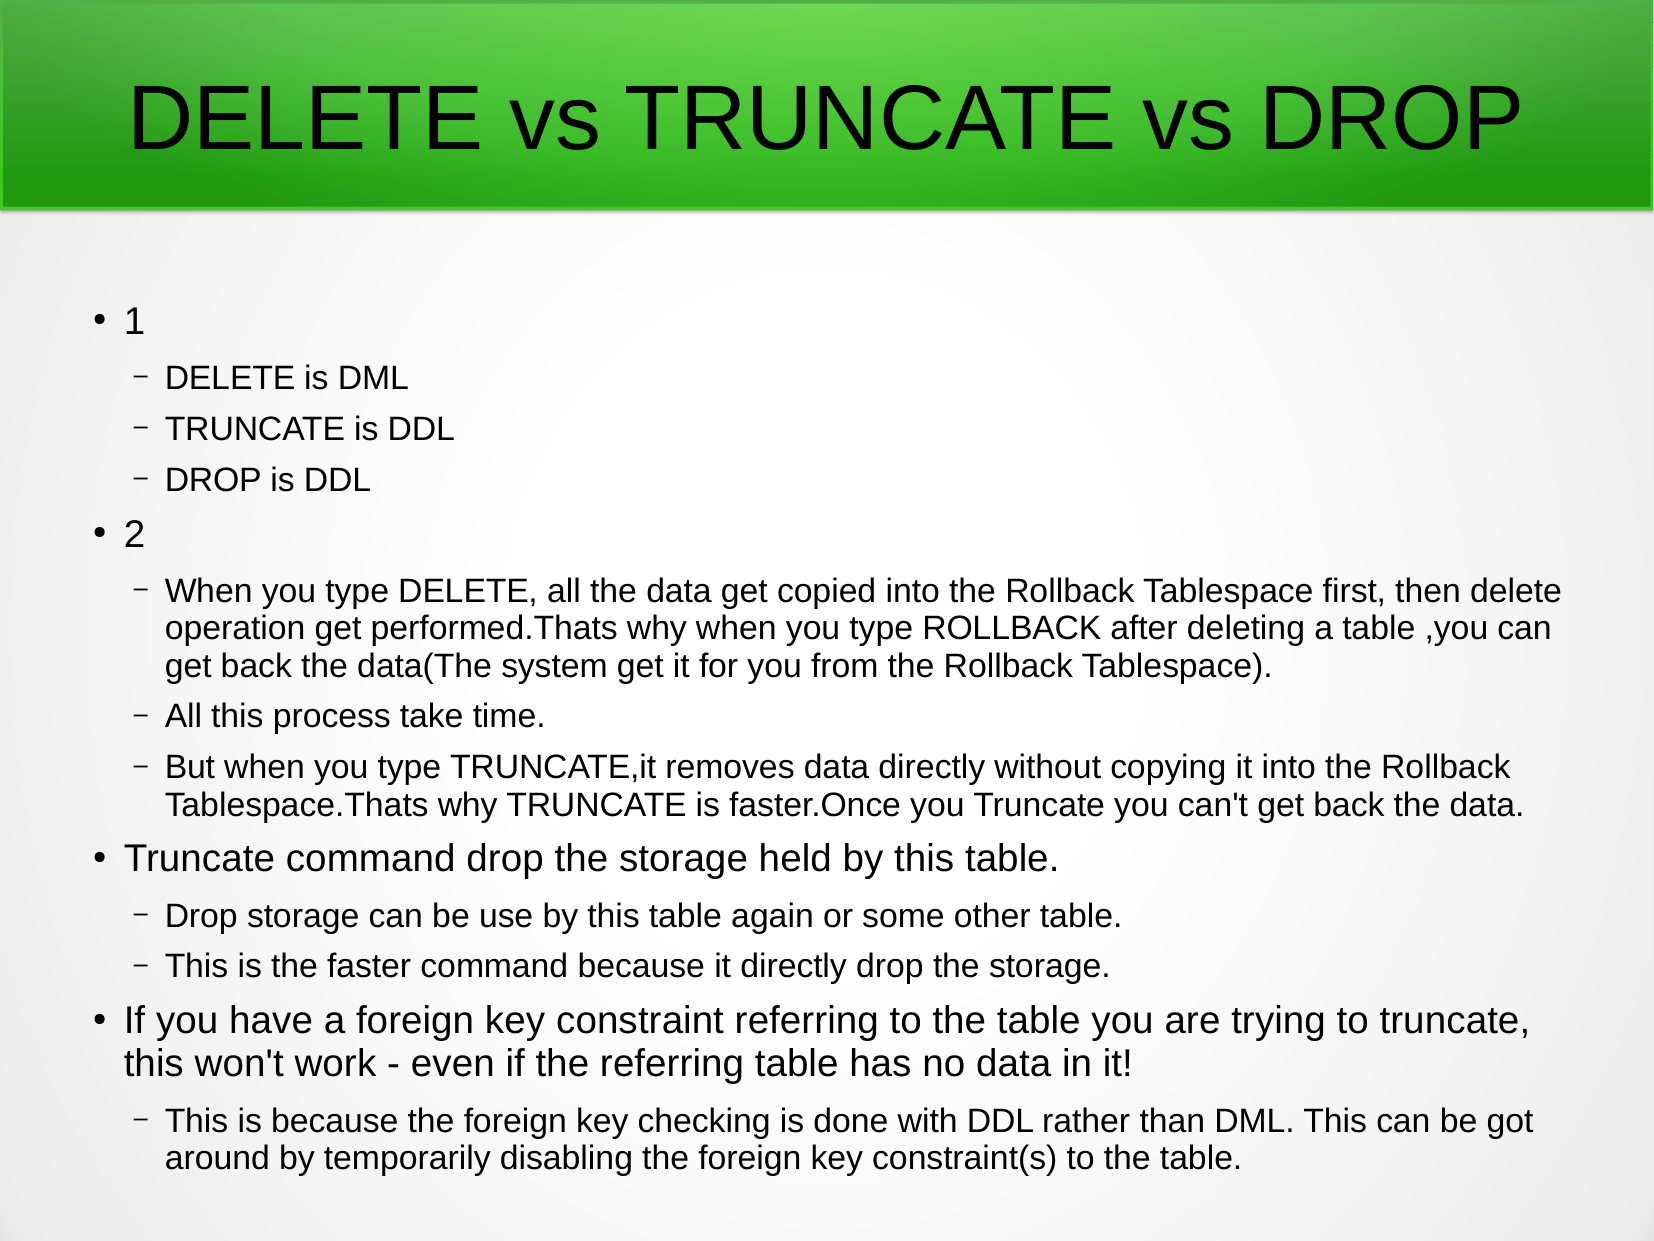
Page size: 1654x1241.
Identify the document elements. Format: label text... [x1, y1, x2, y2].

title DELETE vs TRUNCATE vs DROP [82, 47, 1571, 189]
list 1 DELETE is DML TRUNCATE is DDL DROP is DDL 2 When you type DELETE, all the data get copied into the Rollback Tablespace first, then delete operation get performed.Thats why when you type ROLLBACK after deleting a table ,you can get back the data(The system get it for you from the Rollback Tablespace). All this process take time. But when you type TRUNCATE,it removes data directly without copying it into the Rollback Tablespace.Thats why TRUNCATE is faster.Once you Truncate you can't get back the data. Truncate command drop the storage held by this table. Drop storage can be use by this table again or some other table. This is the faster command because it directly drop the storage. If you have a foreign key constraint referring to the table you are trying to truncate, this won't work - even if the referring table has no data in it! This is because the foreign key checking is done with DDL rather than DML. This can be got around by temporarily disabling the foreign key constraint(s) to the table. [82, 299, 1571, 1193]
